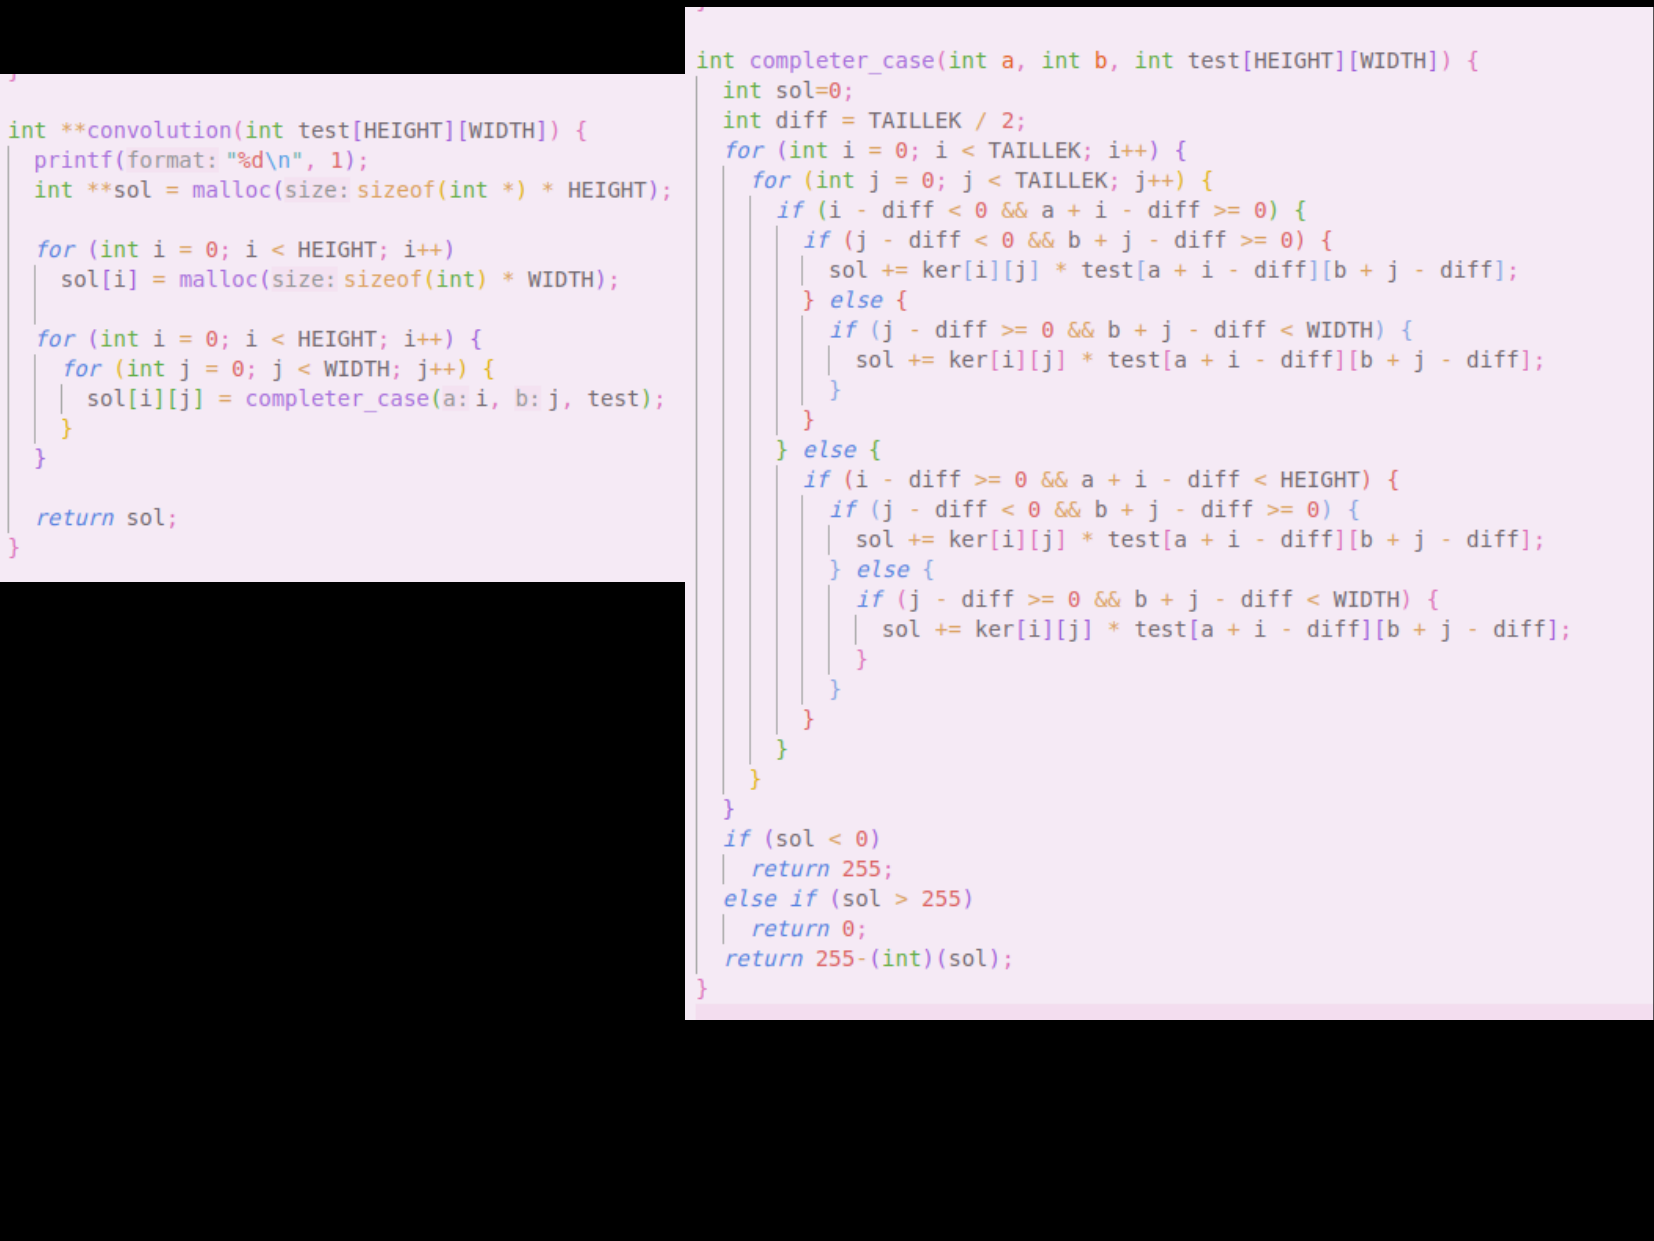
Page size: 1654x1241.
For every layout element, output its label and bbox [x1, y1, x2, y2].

picture [0, 7, 1654, 1020]
text_box [0, 582, 1654, 1241]
text_box [0, 0, 1654, 74]
